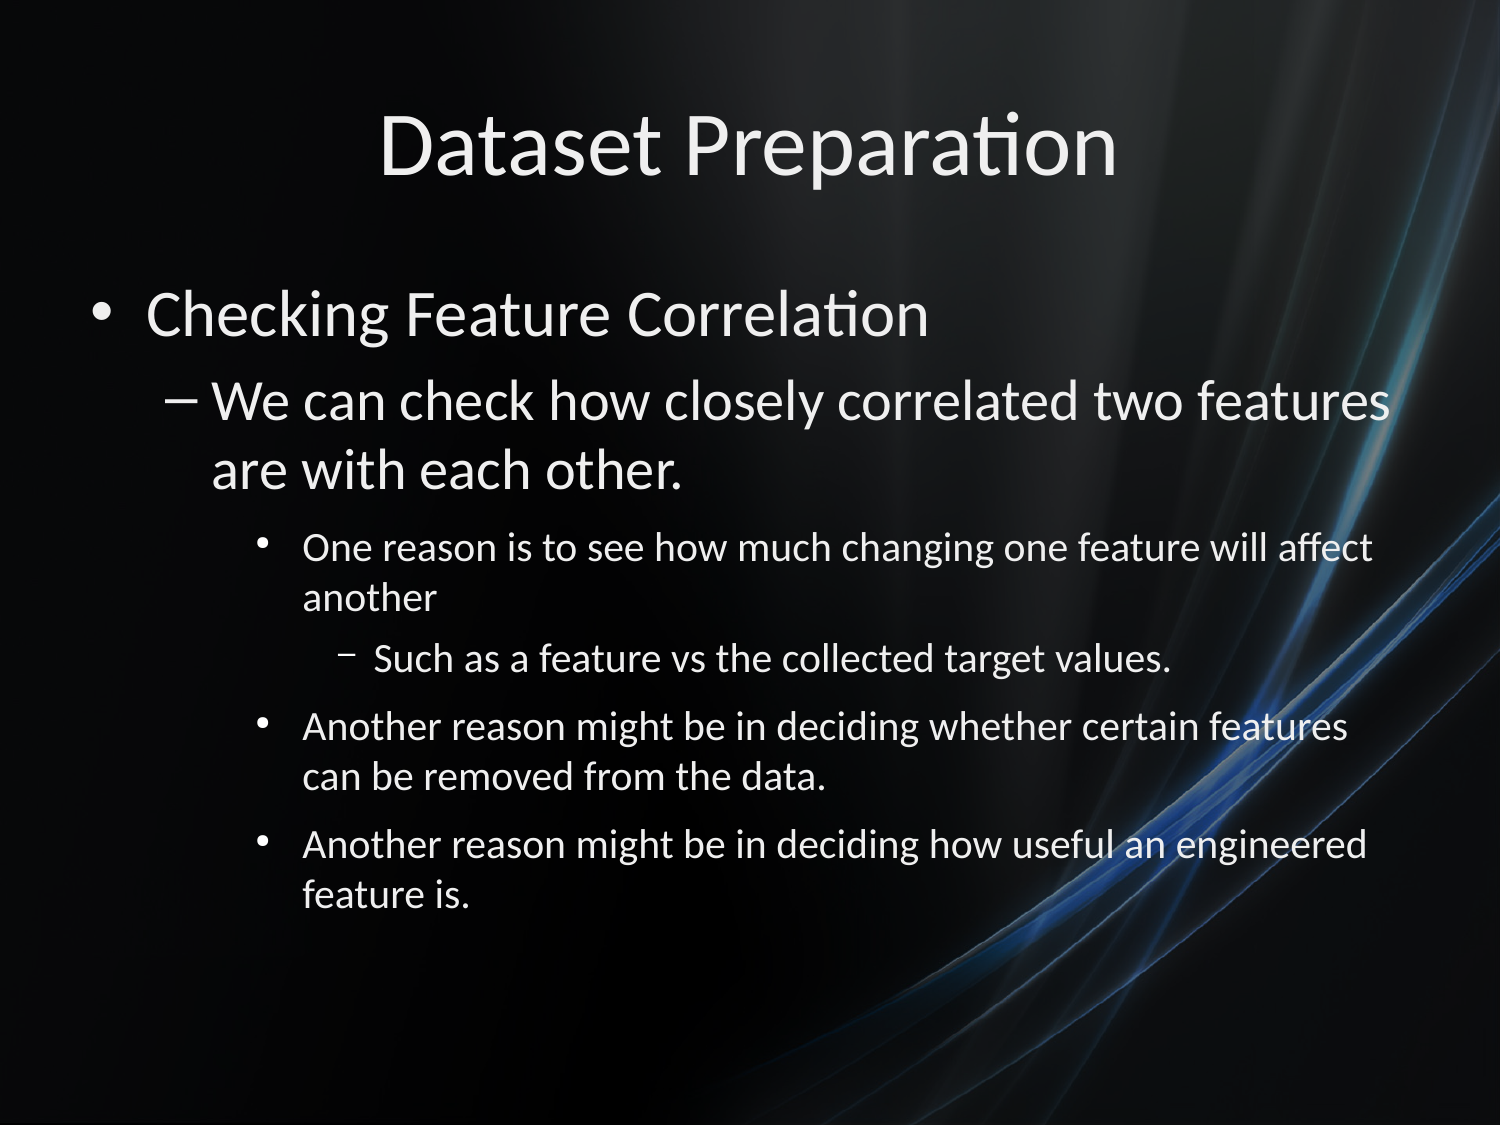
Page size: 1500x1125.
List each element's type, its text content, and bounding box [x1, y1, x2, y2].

title Dataset Preparation [75, 45, 1425, 233]
picture [0, 0, 1500, 1125]
list Checking Feature Correlation We can check how closely correlated two features are with each other. One reason is to see how much changing one feature will affect another Such as a feature vs the collected target values. Another reason might be in deciding whether certain features can be removed from the data. Another reason might be in deciding how useful an engineered feature is. [75, 262, 1425, 1005]
